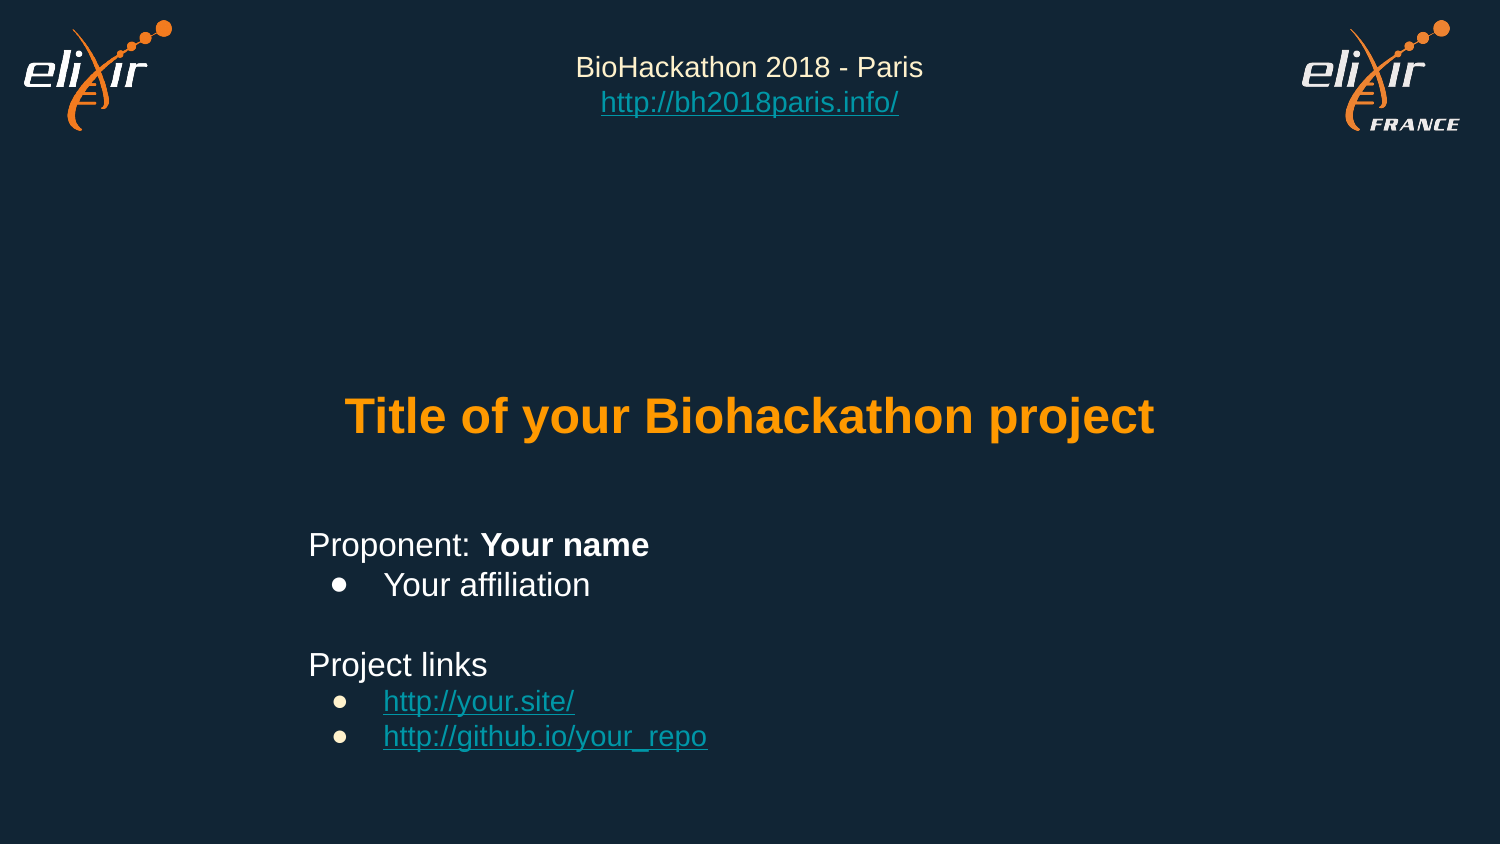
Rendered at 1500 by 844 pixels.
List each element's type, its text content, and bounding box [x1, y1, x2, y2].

picture [1302, 20, 1460, 131]
subtitle BioHackathon 2018 - Paris http://bh2018paris.info/ [429, 18, 1071, 149]
title Title of your Biohackathon project [51, 122, 1449, 459]
picture [24, 20, 172, 131]
subtitle Proponent: Your name Your affiliation Project links http://your.site/ http://github.io/your_repo [293, 508, 1207, 824]
